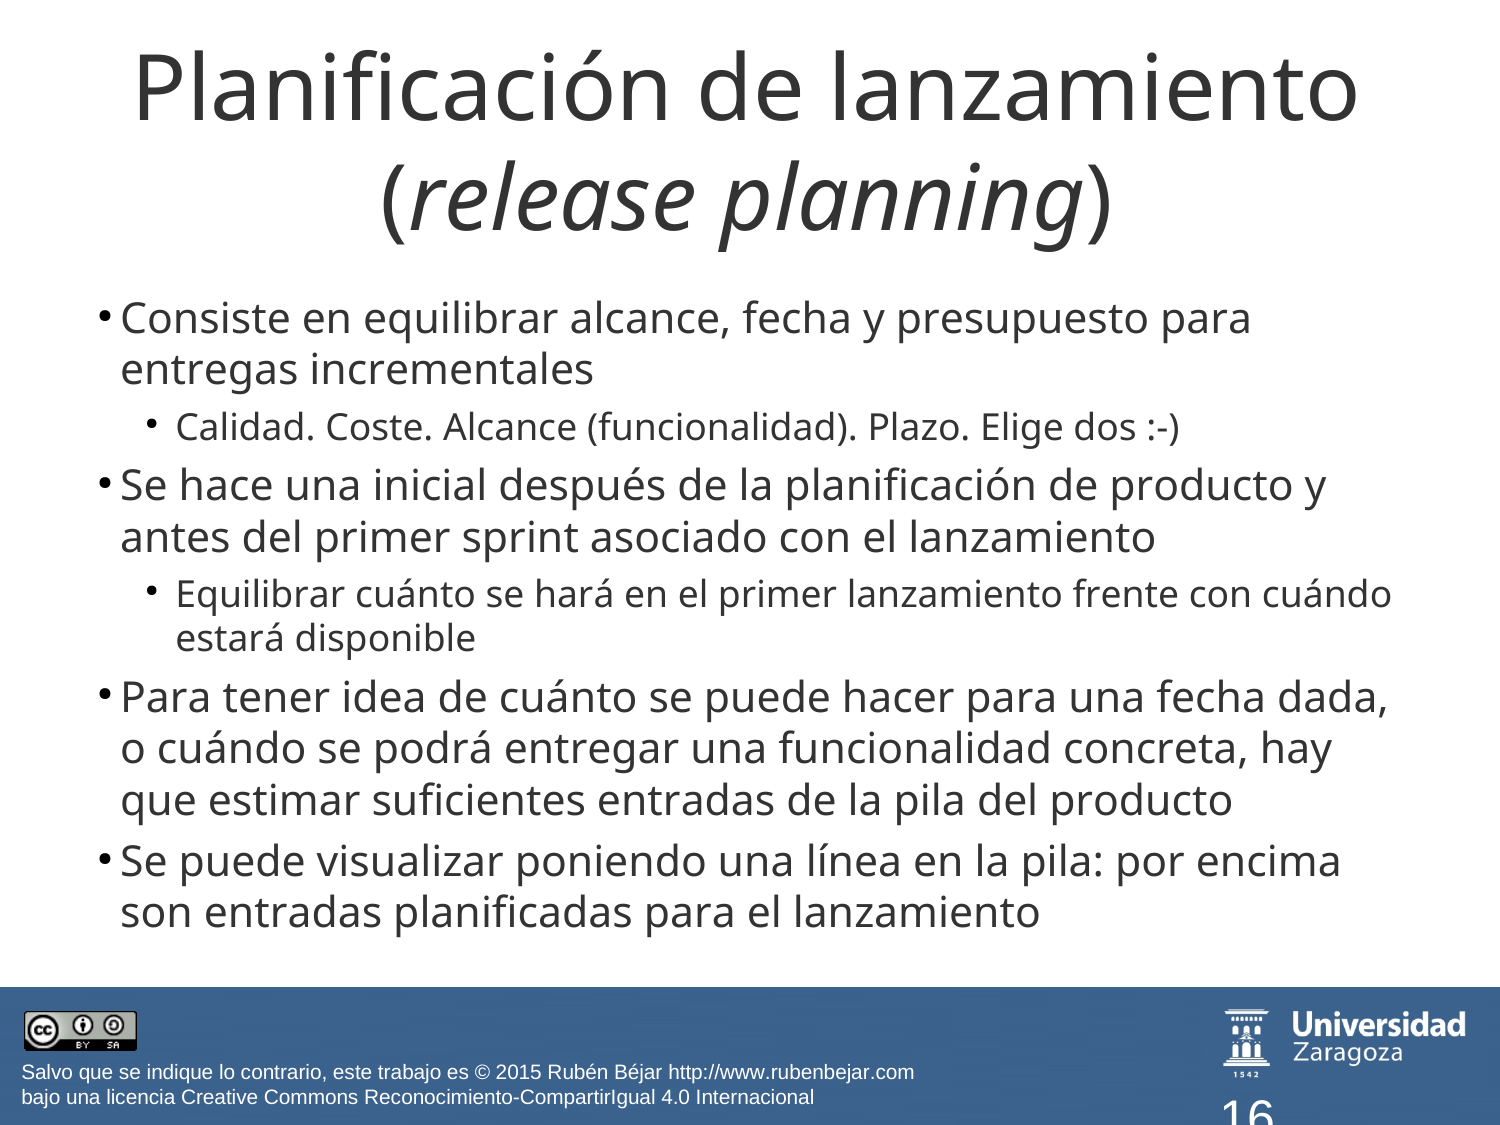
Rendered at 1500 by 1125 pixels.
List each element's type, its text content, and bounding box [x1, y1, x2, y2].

title Planificación de lanzamiento (release planning) [74, 21, 1420, 257]
picture [0, 987, 1500, 1125]
list Consiste en equilibrar alcance, fecha y presupuesto para entregas incrementales Calidad. Coste. Alcance (funcionalidad). Plazo. Elige dos :-) Se hace una inicial después de la planificación de producto y antes del primer sprint asociado con el lanzamiento Equilibrar cuánto se hará en el primer lanzamiento frente con cuándo estará disponible Para tener idea de cuánto se puede hacer para una fecha dada, o cuándo se podrá entregar una funcionalidad concreta, hay que estimar suficientes entradas de la pila del producto Se puede visualizar poniendo una línea en la pila: por encima son entradas planificadas para el lanzamiento [82, 283, 1418, 957]
picture [1254, 1116, 1268, 1125]
